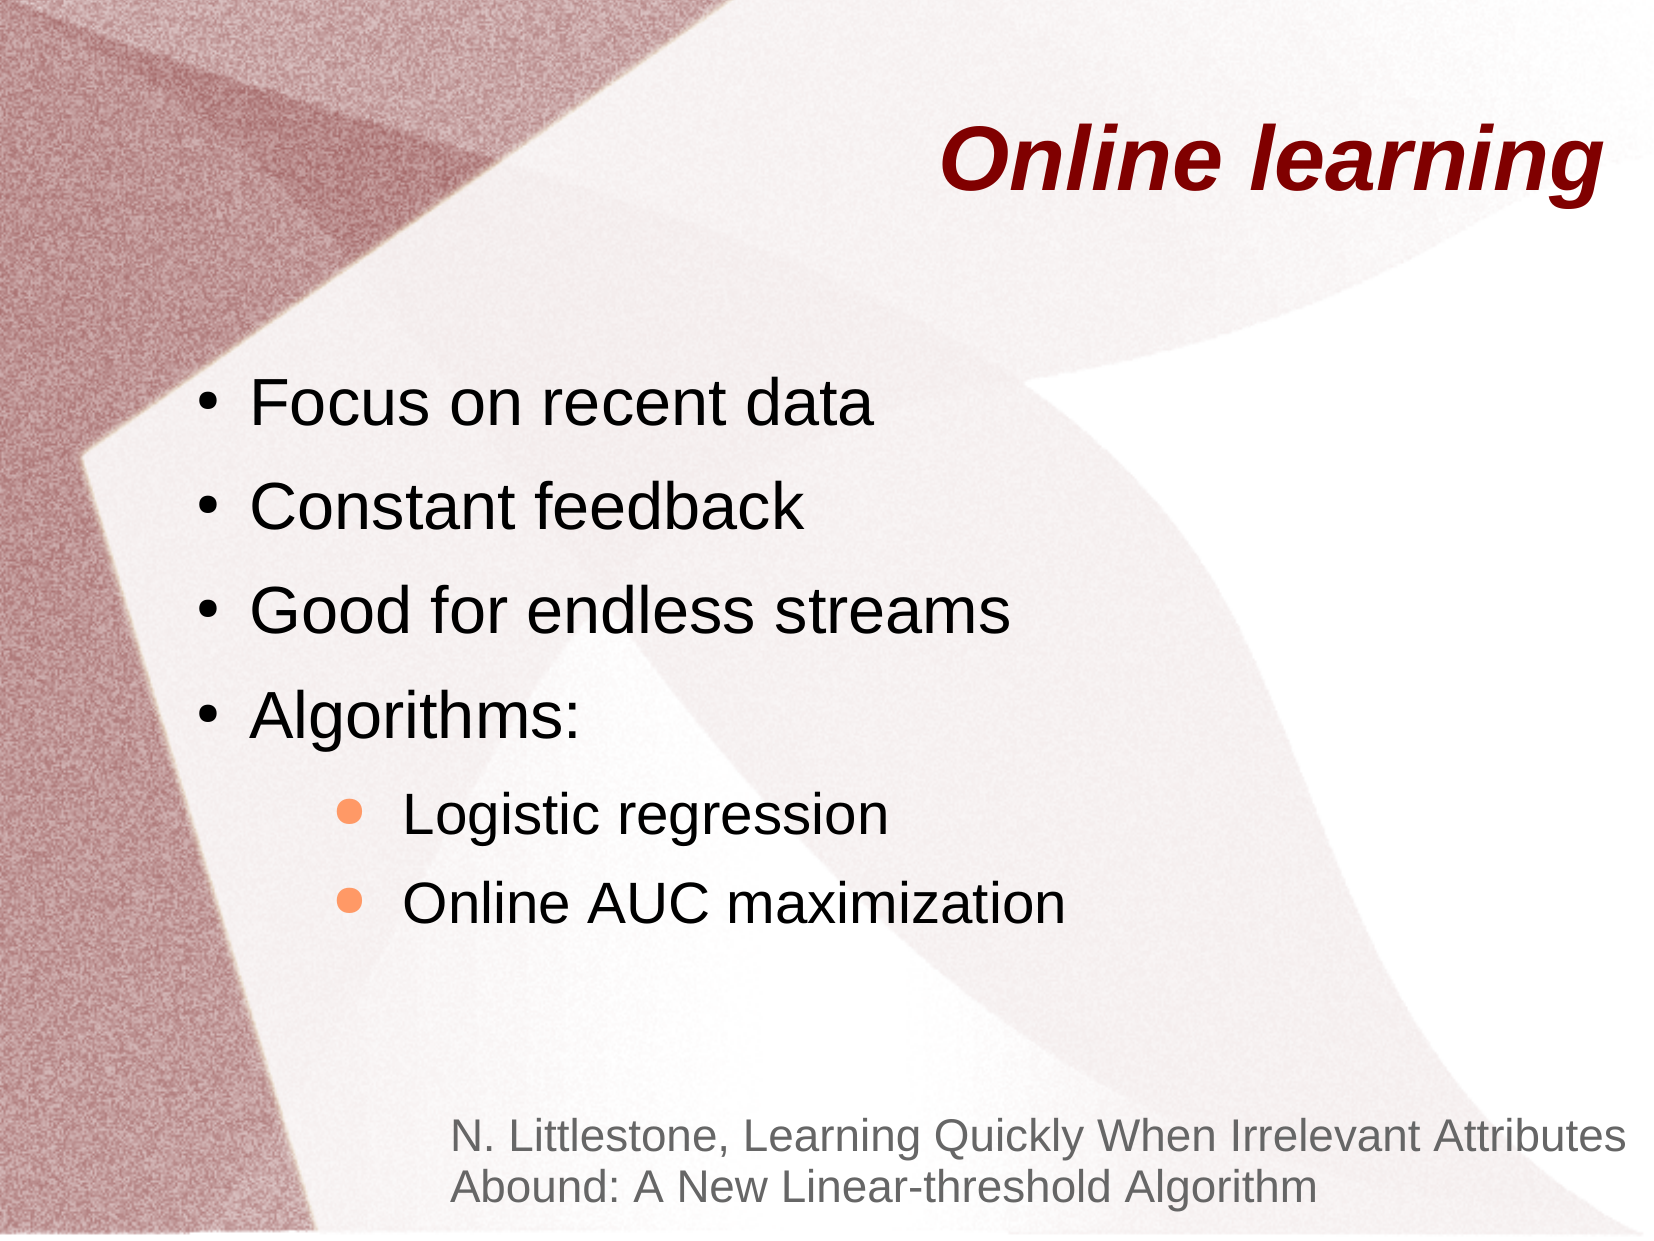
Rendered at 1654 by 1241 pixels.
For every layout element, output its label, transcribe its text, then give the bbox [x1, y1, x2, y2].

list Focus on recent data Constant feedback Good for endless streams Algorithms: Logistic regression Online AUC maximization [178, 364, 1570, 1147]
text_box N. Littlestone, Learning Quickly When Irrelevant Attributes Abound: A New Linear-threshold Algorithm [450, 1110, 1628, 1213]
picture [0, 0, 1654, 1241]
title Online learning [596, 55, 1607, 263]
